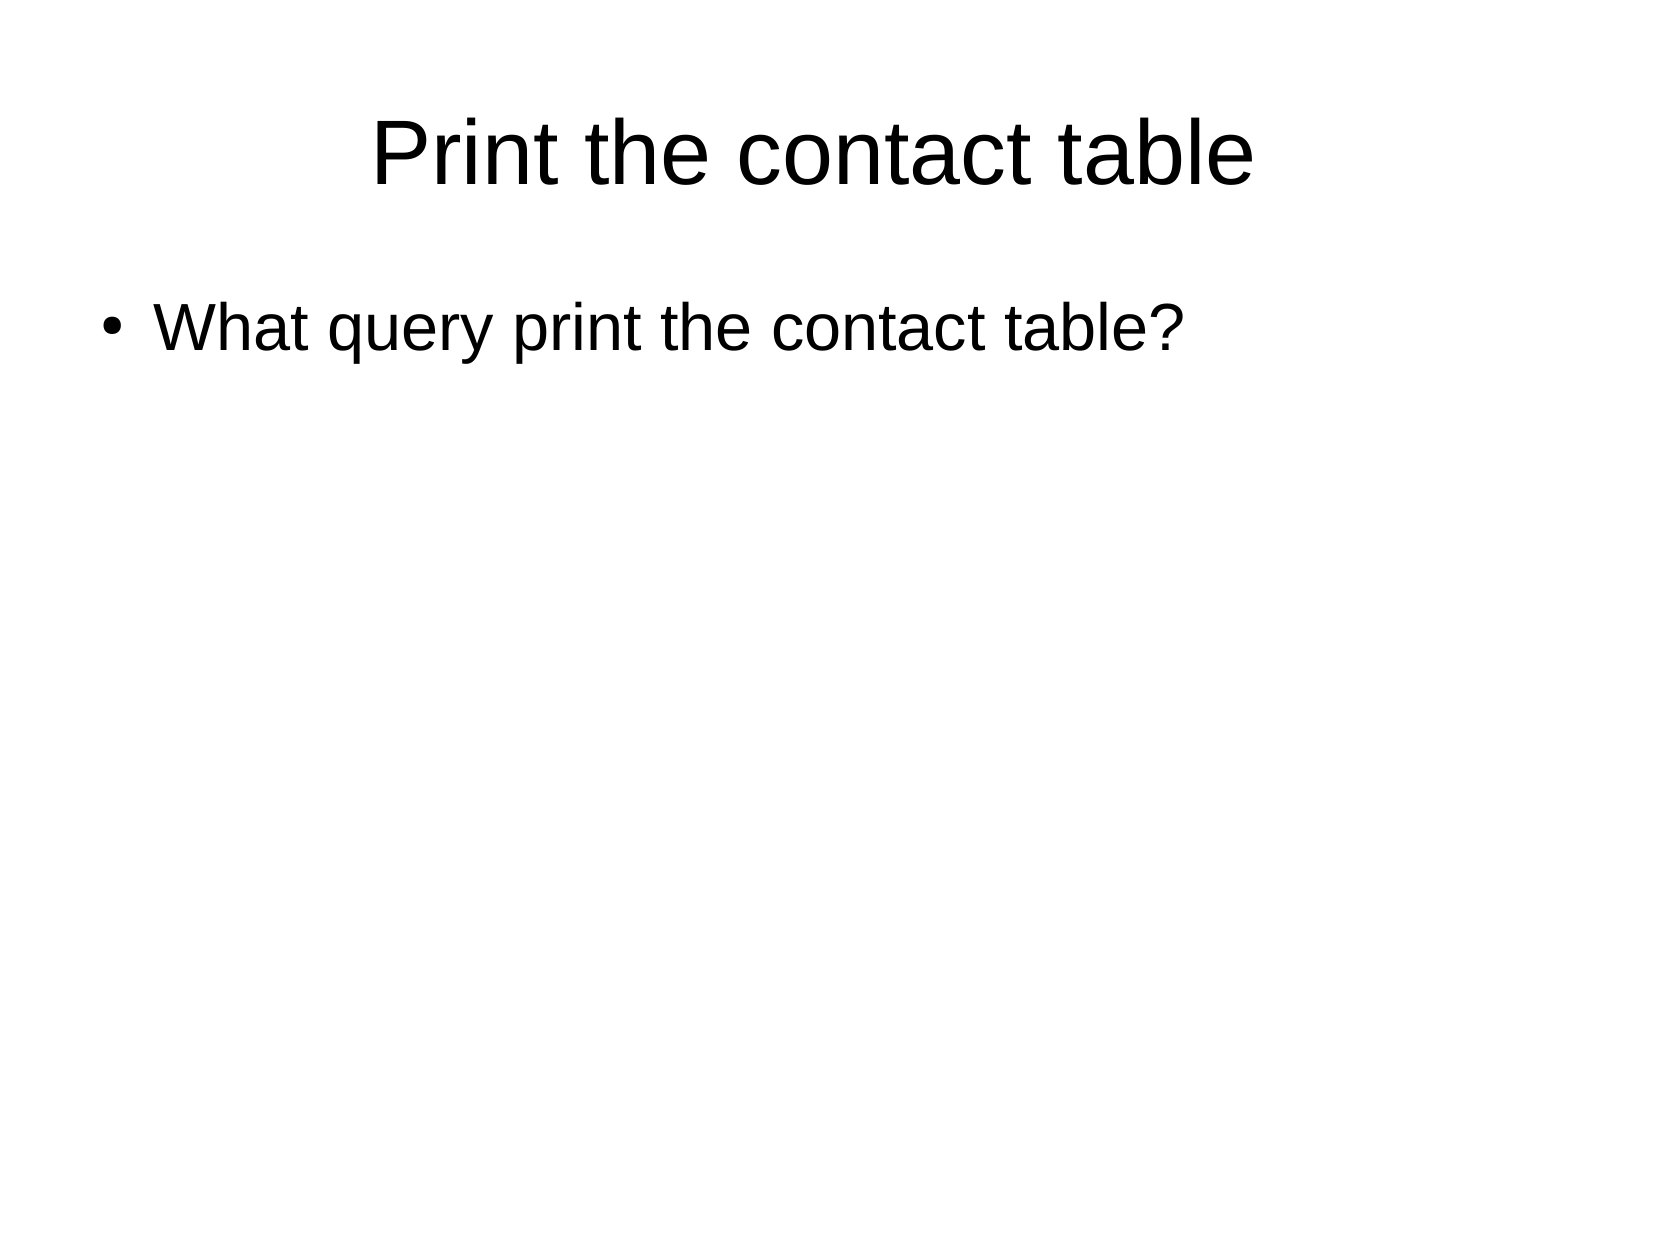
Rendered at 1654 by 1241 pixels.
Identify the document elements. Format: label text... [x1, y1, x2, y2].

list What query print the contact table? [82, 290, 1571, 1010]
title Print the contact table [82, 49, 1571, 257]
